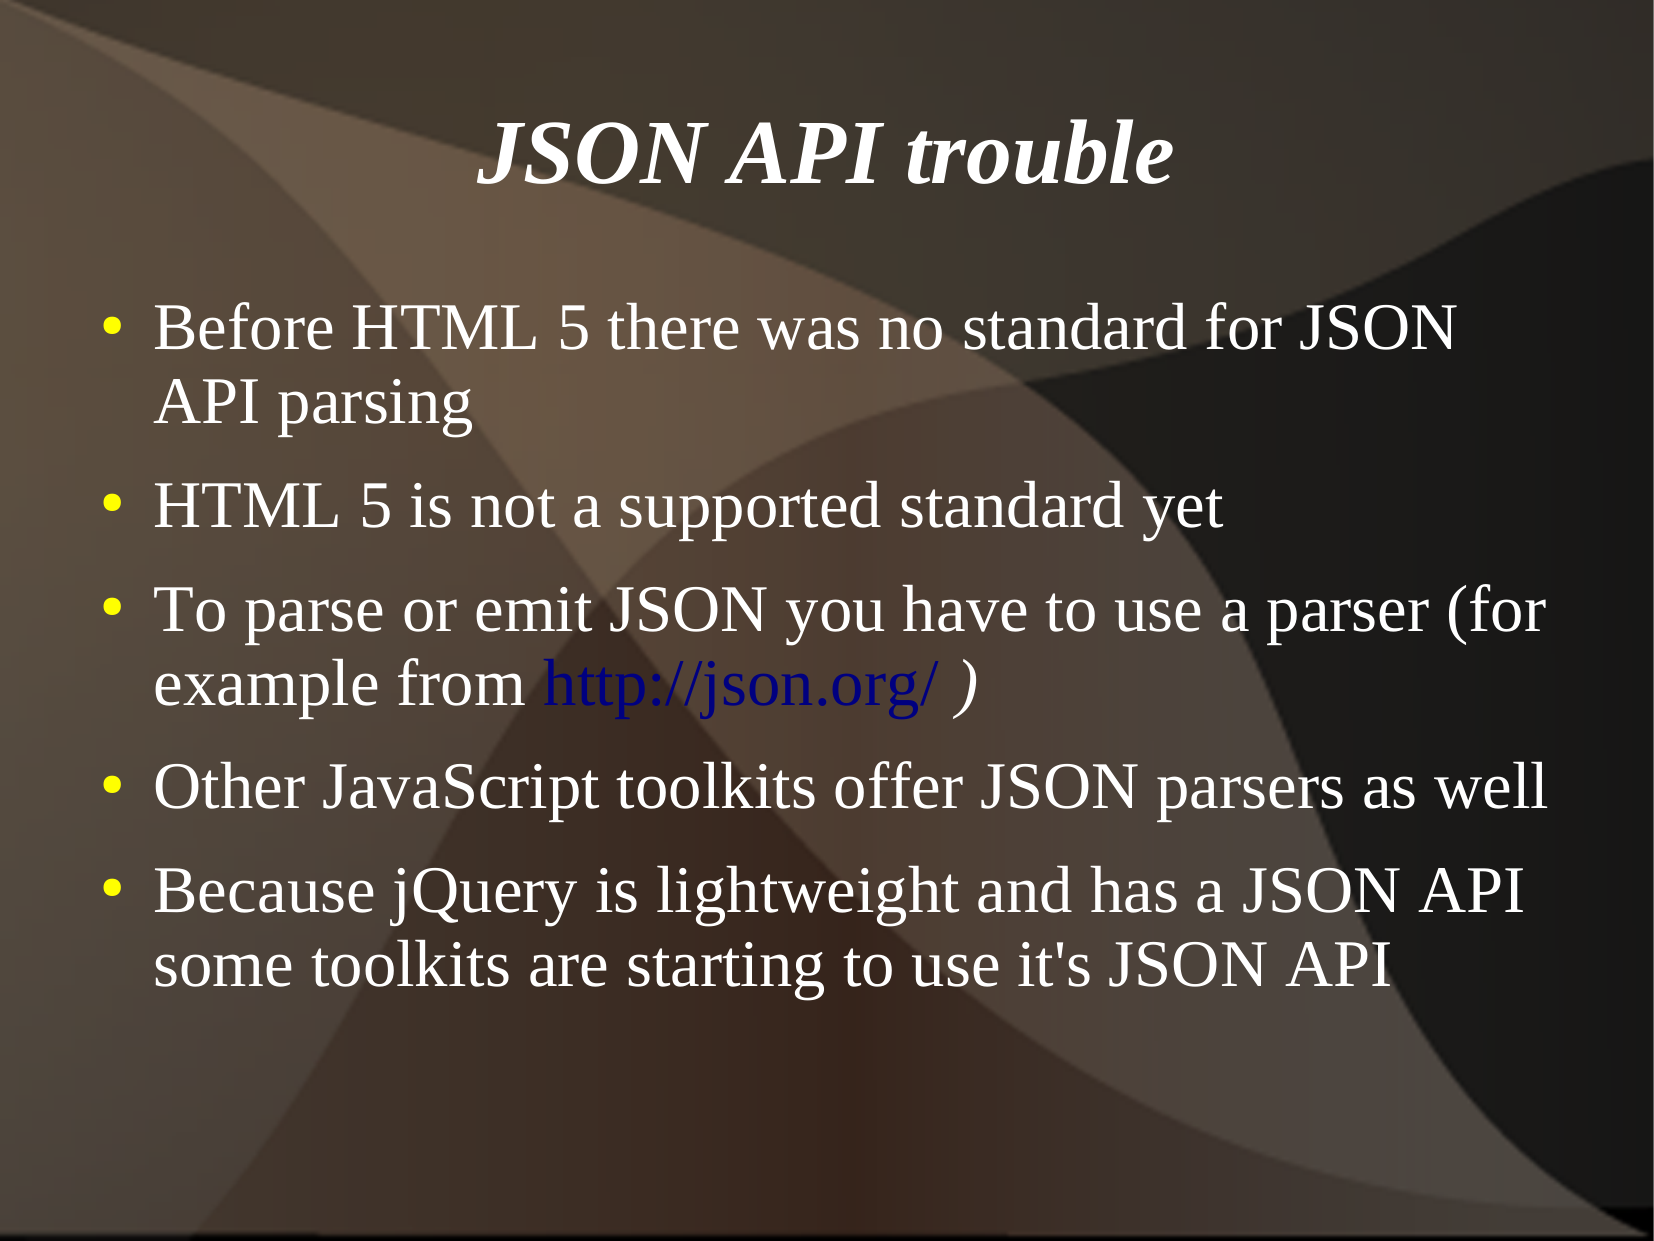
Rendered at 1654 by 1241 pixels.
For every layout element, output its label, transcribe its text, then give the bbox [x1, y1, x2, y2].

picture [0, 0, 1654, 1241]
title JSON API trouble [82, 49, 1571, 257]
list Before HTML 5 there was no standard for JSON API parsing HTML 5 is not a supported standard yet To parse or emit JSON you have to use a parser (for example from http://json.org/ ) Other JavaScript toolkits offer JSON parsers as well Because jQuery is lightweight and has a JSON API some toolkits are starting to use it's JSON API [82, 290, 1571, 1094]
